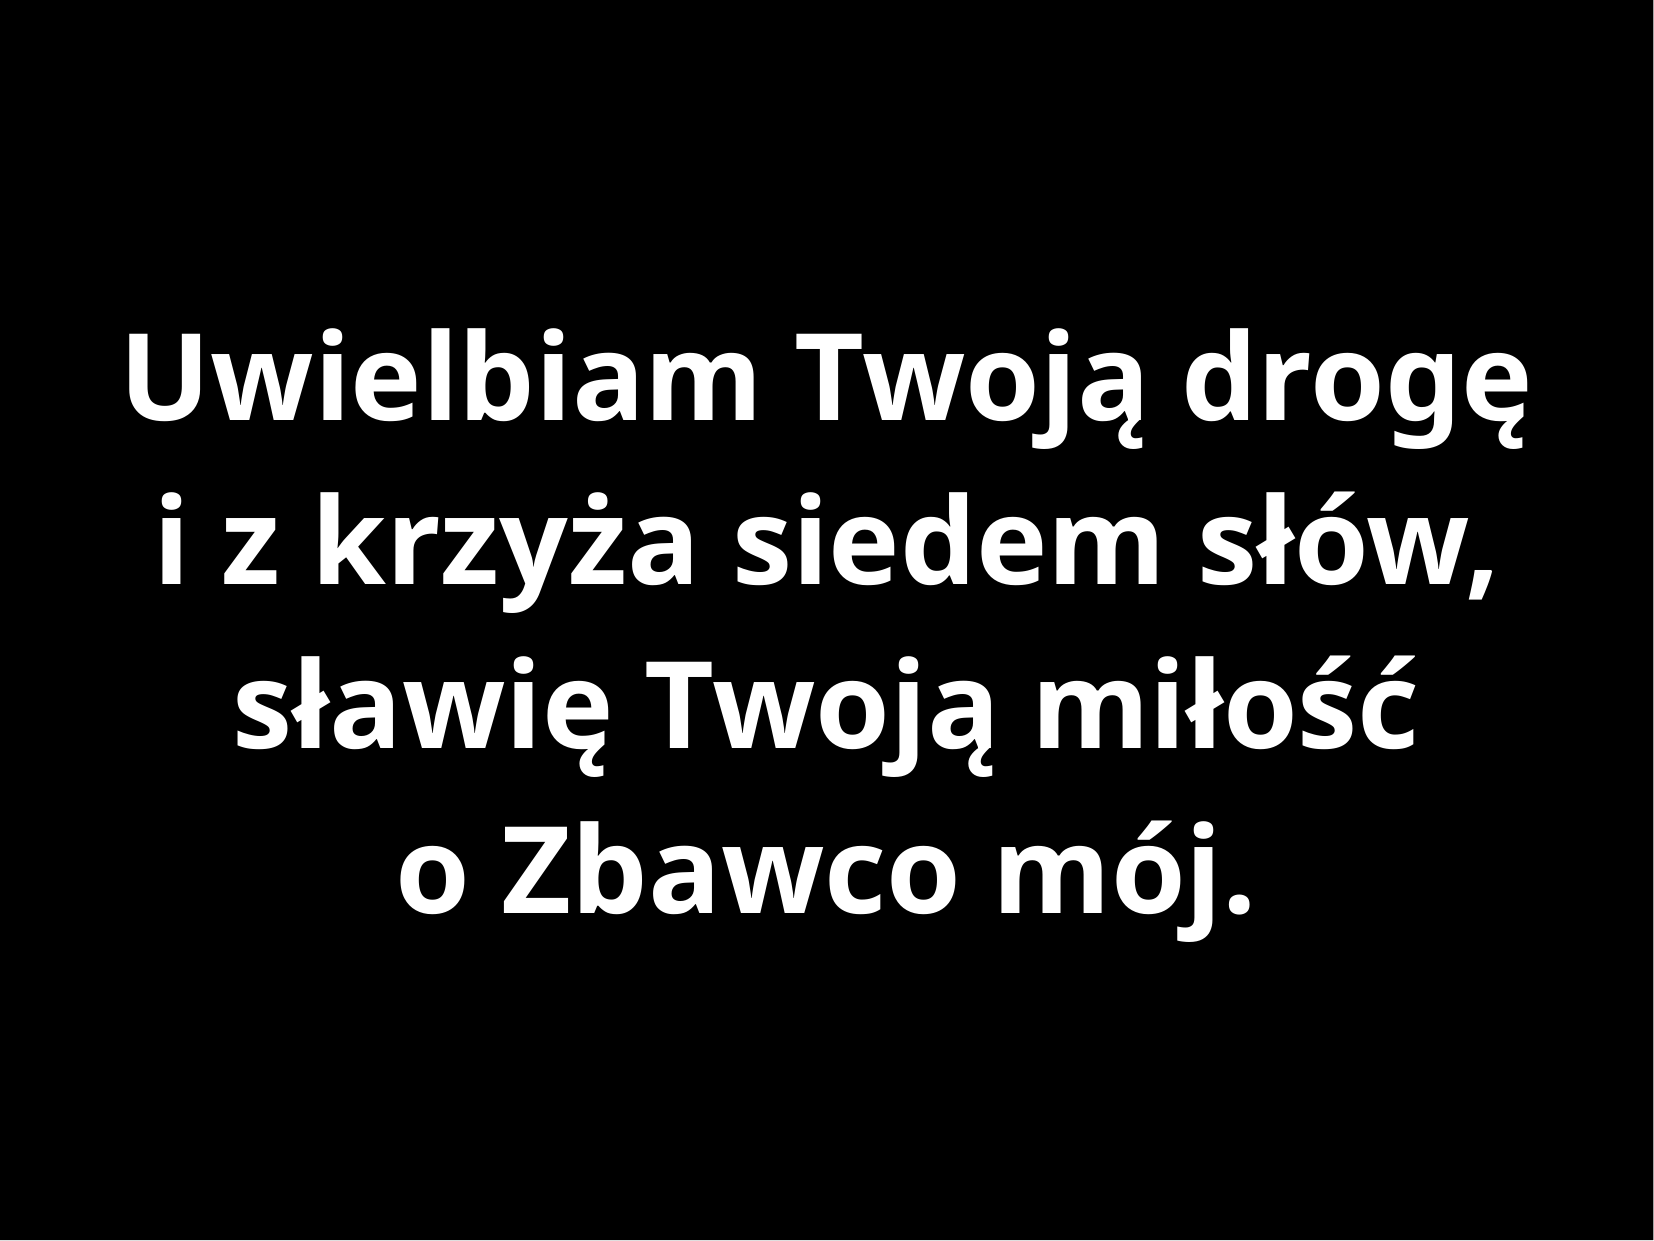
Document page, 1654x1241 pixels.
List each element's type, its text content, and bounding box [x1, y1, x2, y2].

title Uwielbiam Twoją drogę i z krzyża siedem słów, sławię Twoją miłość o Zbawco mój. [0, 0, 1654, 1241]
